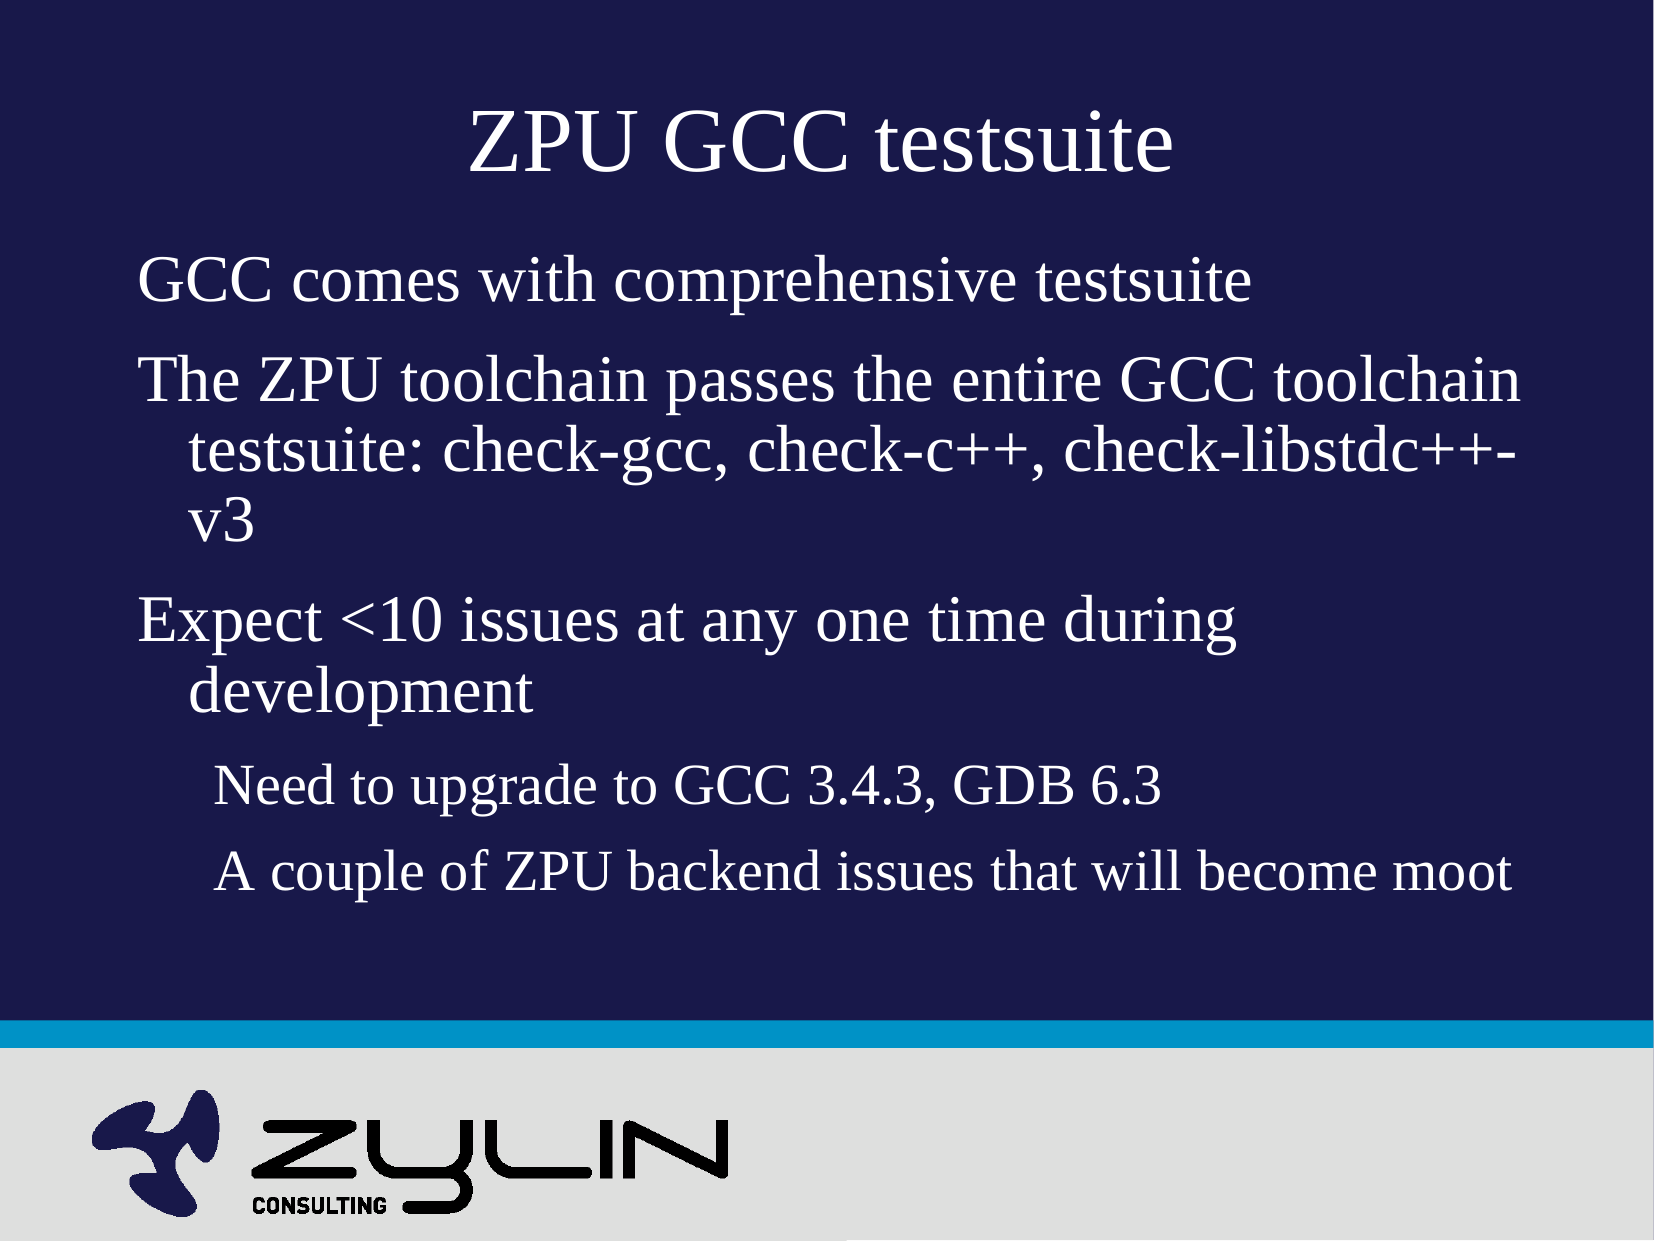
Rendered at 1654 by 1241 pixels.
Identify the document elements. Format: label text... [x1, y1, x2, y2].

text_box [0, 1020, 1654, 1241]
list GCC comes with comprehensive testsuite The ZPU toolchain passes the entire GCC toolchain testsuite: check-gcc, check-c++, check-libstdc++-v3 Expect <10 issues at any one time during development Need to upgrade to GCC 3.4.3, GDB 6.3 A couple of ZPU backend issues that will become moot [120, 245, 1533, 1020]
title ZPU GCC testsuite [117, 79, 1526, 206]
picture [0, 1049, 812, 1241]
